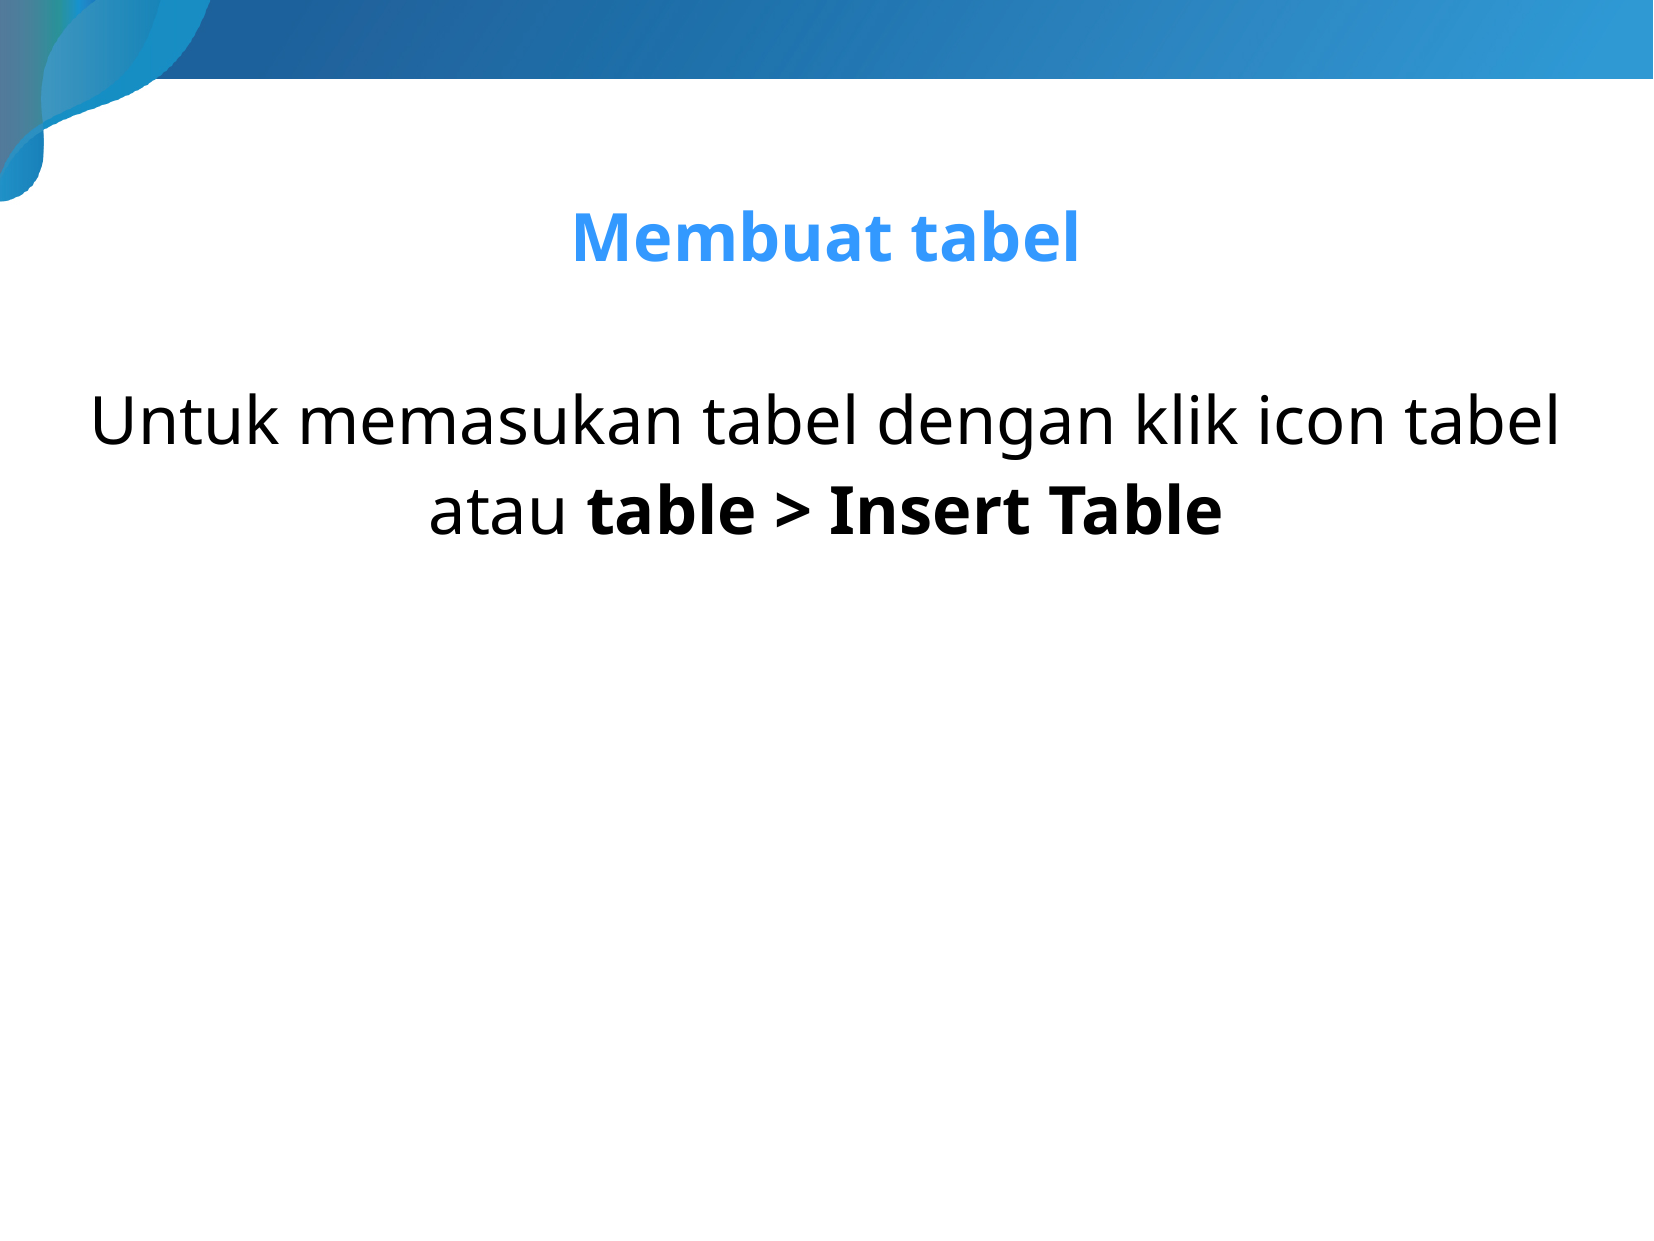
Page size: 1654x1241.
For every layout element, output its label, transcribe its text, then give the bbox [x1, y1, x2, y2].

subtitle Untuk memasukan tabel dengan klik icon tabel atau table > Insert Table [82, 372, 1571, 1093]
title Membuat tabel [82, 132, 1571, 340]
picture [0, 0, 1653, 1241]
